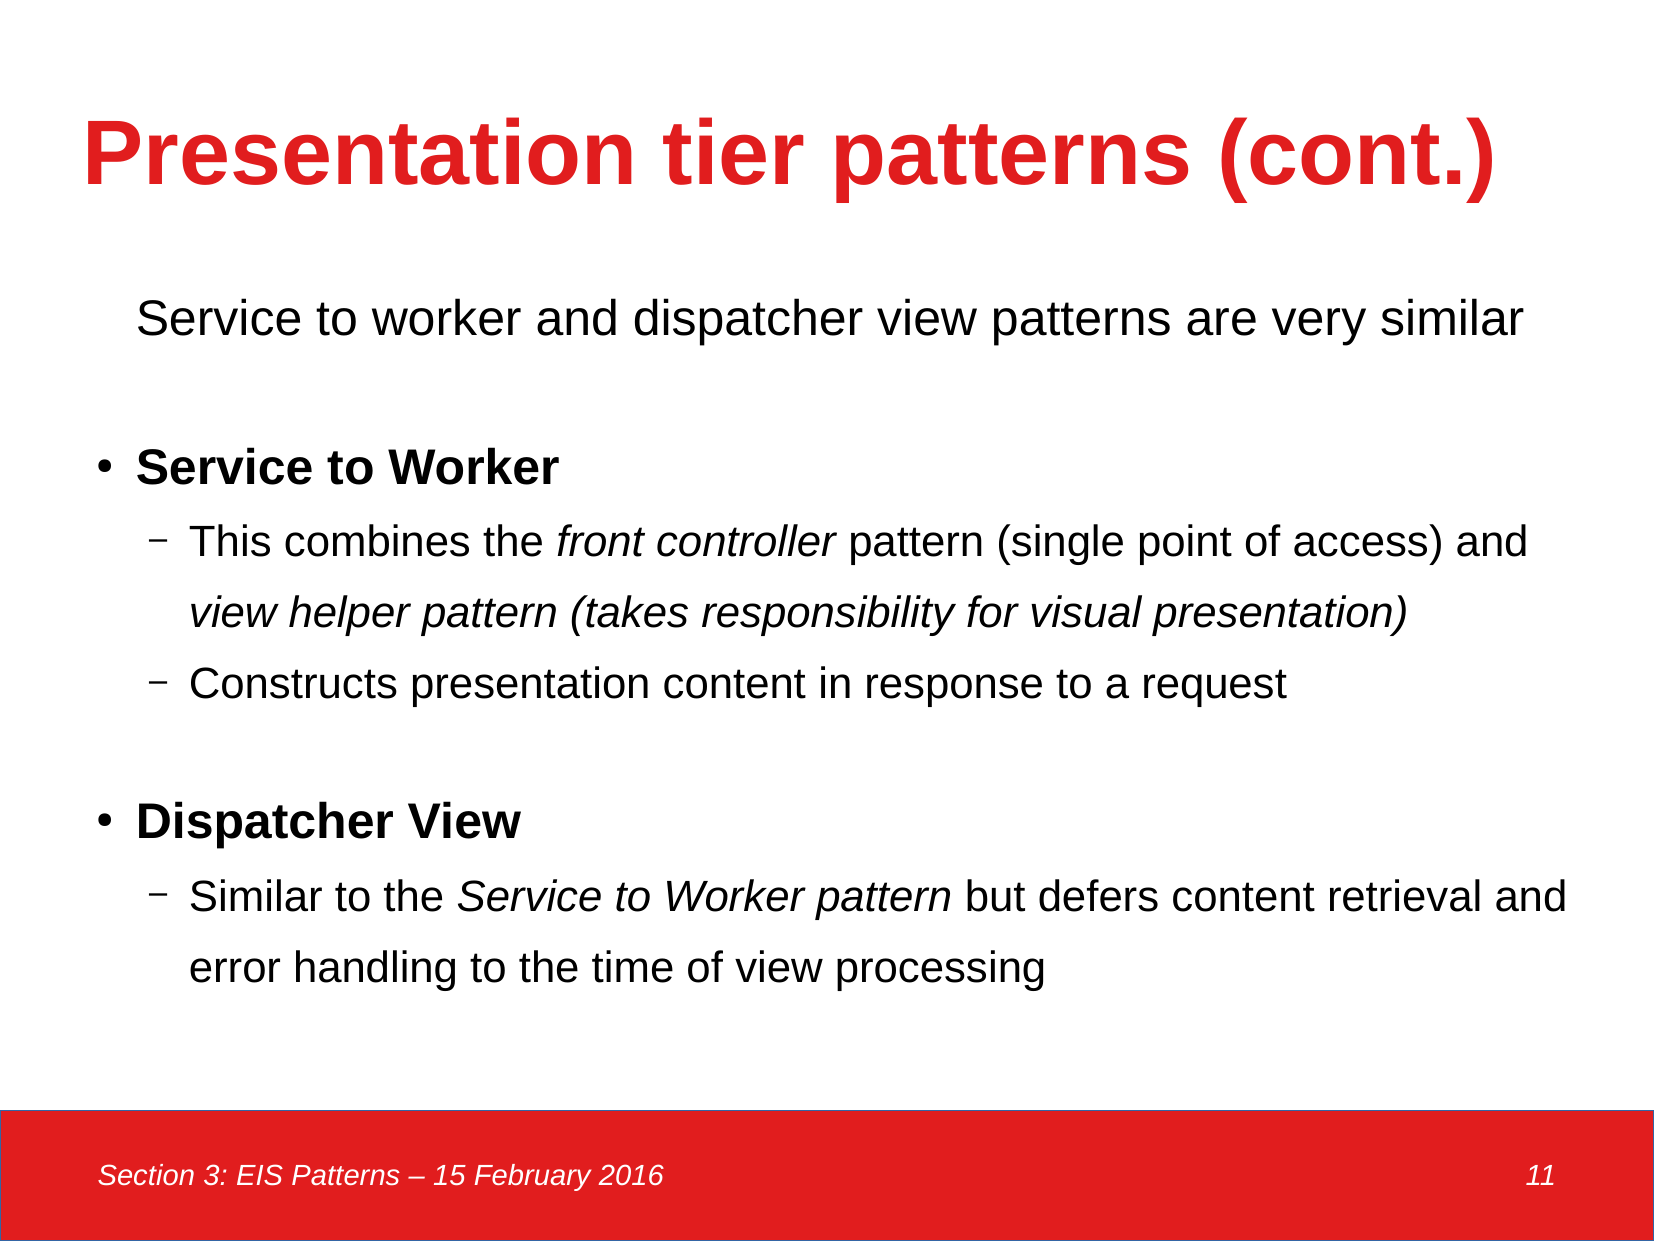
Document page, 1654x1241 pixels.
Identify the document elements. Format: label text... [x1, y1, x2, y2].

list Service to worker and dispatcher view patterns are very similar Service to Worker This combines the front controller pattern (single point of access) and view helper pattern (takes responsibility for visual presentation) Constructs presentation content in response to a request Dispatcher View Similar to the Service to Worker pattern but defers content retrieval and error handling to the time of view processing [82, 290, 1571, 1010]
title Presentation tier patterns (cont.) [82, 49, 1571, 257]
